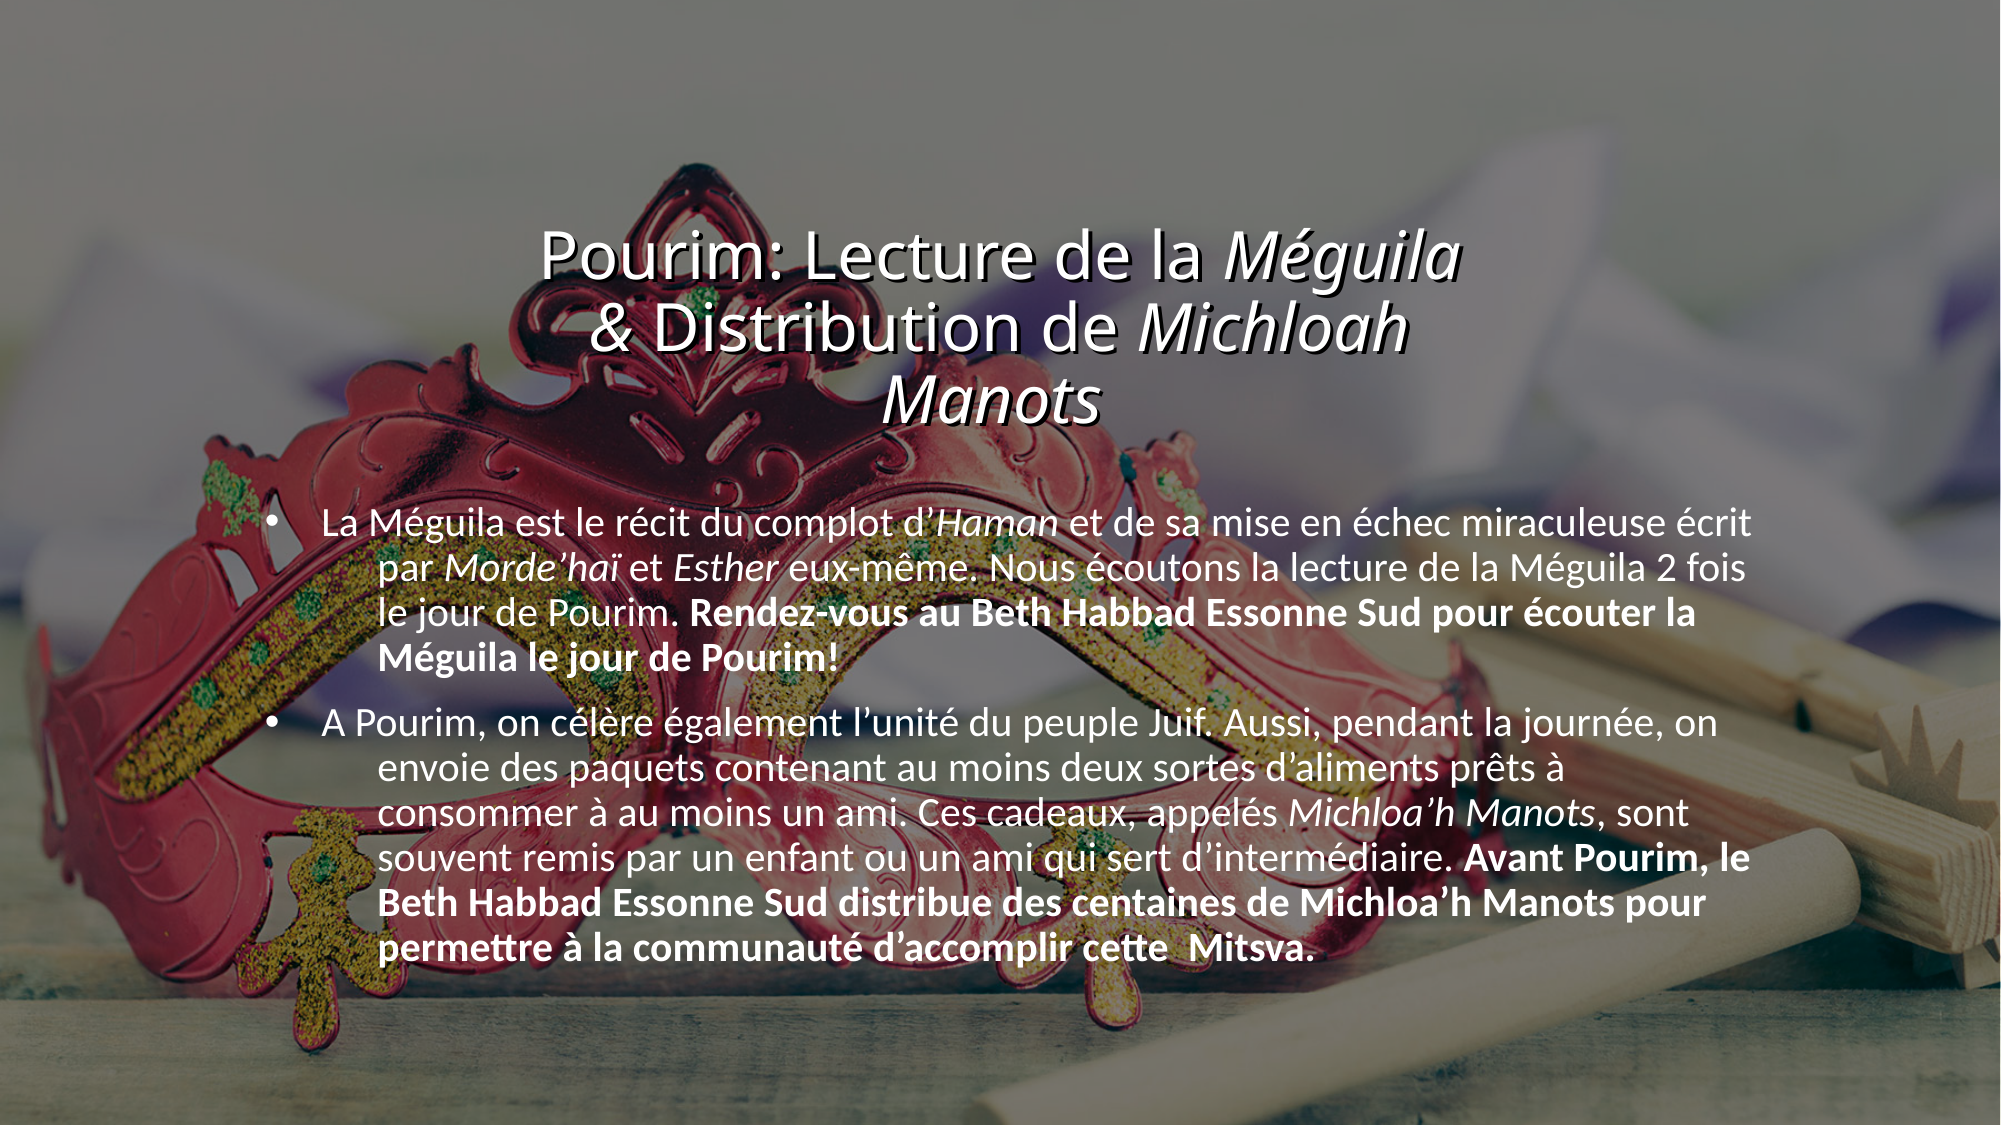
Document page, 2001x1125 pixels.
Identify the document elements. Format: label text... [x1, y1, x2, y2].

title Pourim: Lecture de la Méguila & Distribution de Michloah Manots [496, 139, 1504, 446]
picture [0, 0, 2000, 1125]
subtitle La Méguila est le récit du complot d’Haman et de sa mise en échec miraculeuse écrit par Morde’haï et Esther eux-même. Nous écoutons la lecture de la Méguila 2 fois le jour de Pourim. Rendez-vous au Beth Habbad Essonne Sud pour écouter la Méguila le jour de Pourim! A Pourim, on célère également l’unité du peuple Juif. Aussi, pendant la journée, on envoie des paquets contenant au moins deux sortes d’aliments prêts à consommer à au moins un ami. Ces cadeaux, appelés Michloa’h Manots, sont souvent remis par un enfant ou un ami qui sert d’intermédiaire. Avant Pourim, le Beth Habbad Essonne Sud distribue des centaines de Michloa’h Manots pour permettre à la communauté d’accomplir cette Mitsva. [249, 492, 1785, 1032]
